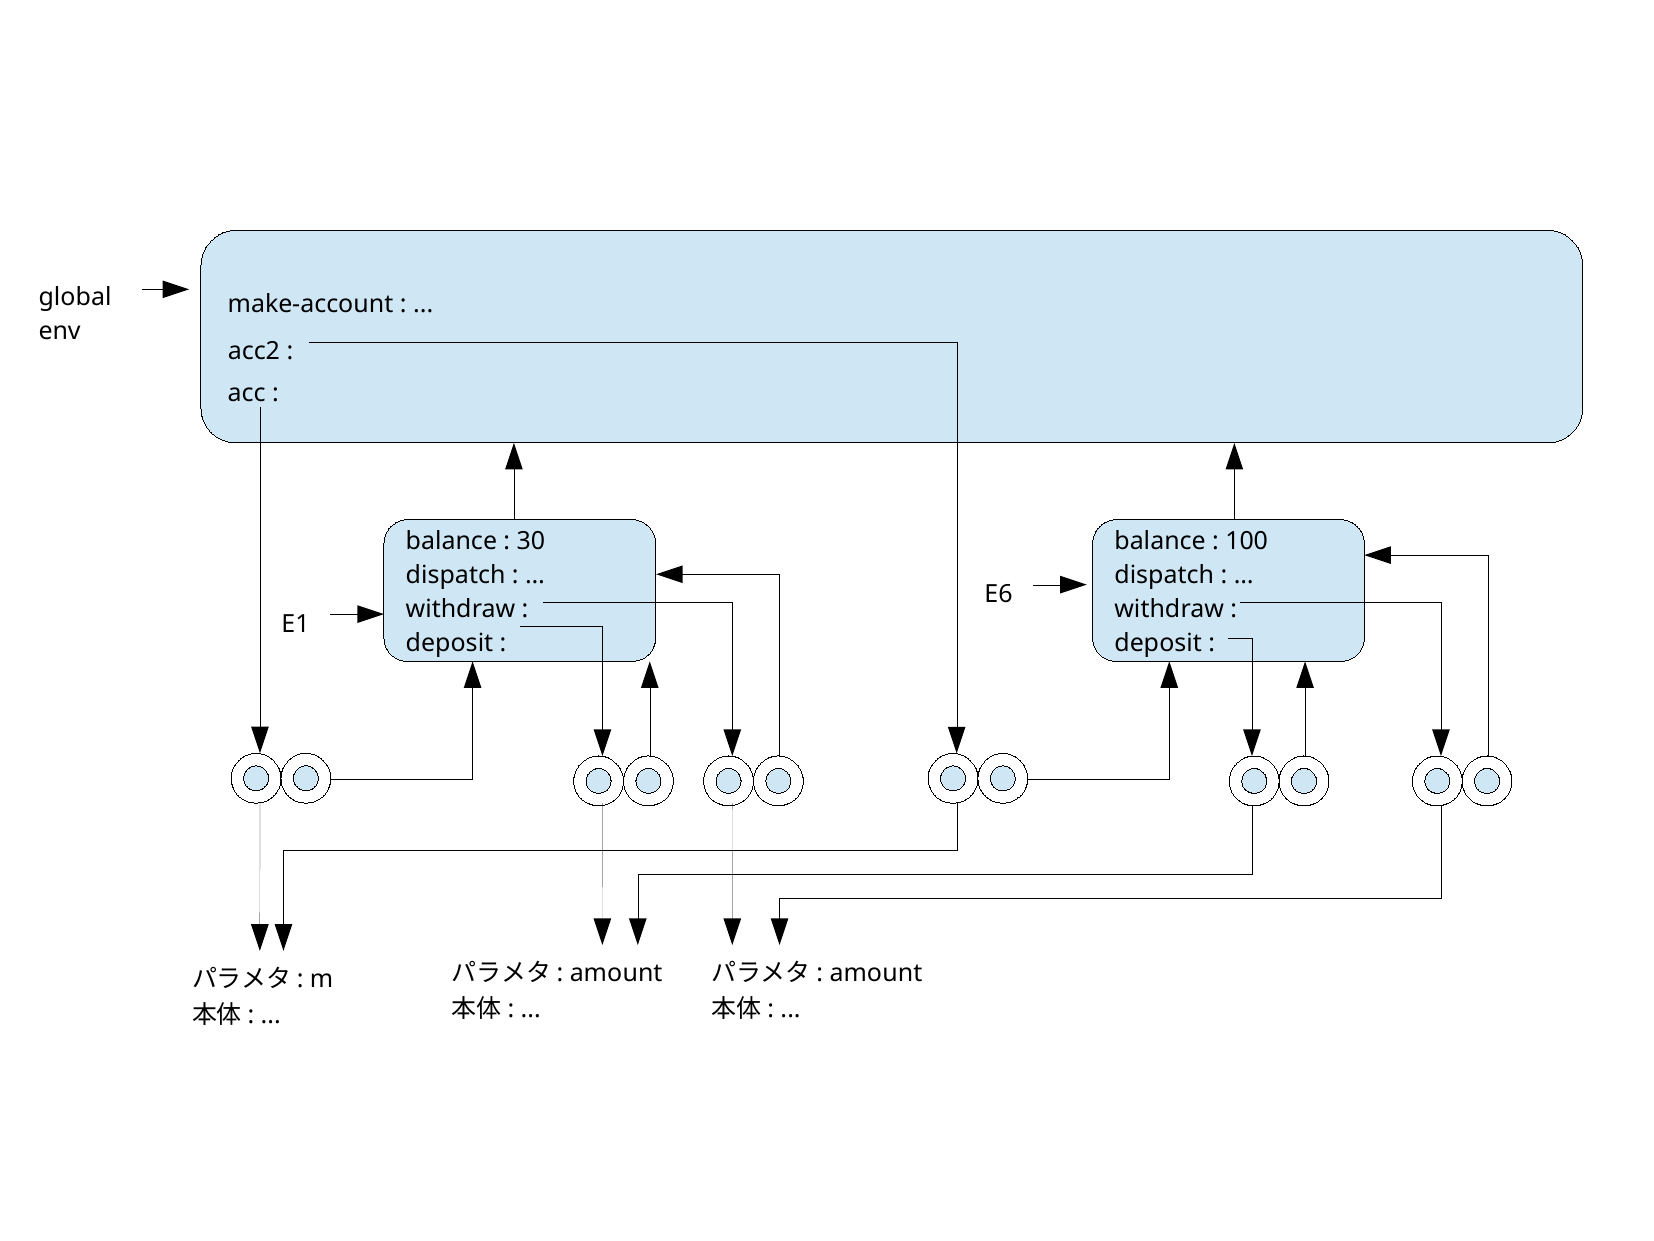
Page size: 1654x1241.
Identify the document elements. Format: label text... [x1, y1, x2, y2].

text_box acc2 : [213, 325, 309, 366]
text_box パラメタ : m 本体 : ... [177, 950, 417, 1016]
text_box E6 [969, 568, 1028, 609]
text_box [261, 343, 957, 443]
text_box [703, 755, 804, 806]
text_box global env [23, 271, 127, 337]
text_box [1412, 755, 1512, 806]
text_box make-account : ... [213, 278, 450, 319]
text_box [200, 230, 1583, 443]
text_box パラメタ : amount 本体 : ... [696, 944, 937, 1010]
text_box balance : 30 dispatch : … withdraw : deposit : [383, 519, 656, 662]
text_box [573, 755, 674, 806]
text_box [231, 753, 331, 804]
text_box E1 [266, 597, 325, 638]
text_box [928, 753, 1028, 804]
text_box パラメタ : amount 本体 : ... [437, 944, 678, 1010]
text_box acc : [213, 366, 295, 407]
text_box balance : 100 dispatch : … withdraw : deposit : [1092, 519, 1365, 662]
text_box [1229, 755, 1329, 806]
